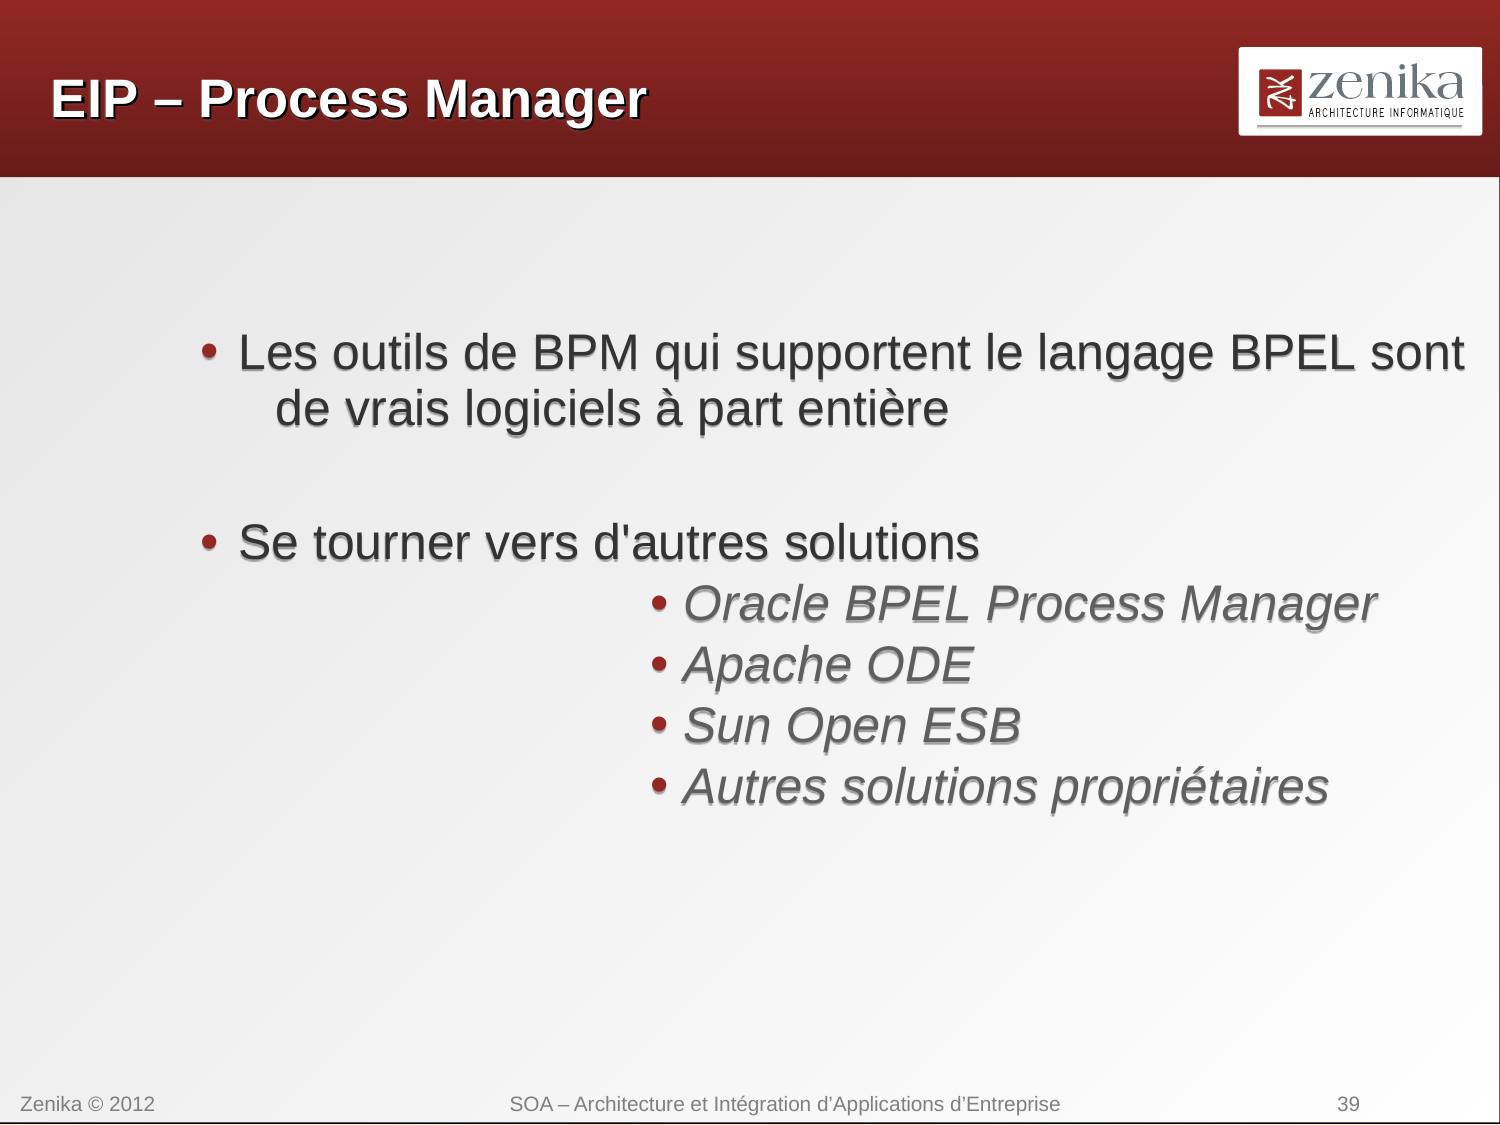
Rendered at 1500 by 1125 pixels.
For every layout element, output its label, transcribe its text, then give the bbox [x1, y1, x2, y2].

subtitle Les outils de BPM qui supportent le langage BPEL sont de vrais logiciels à part entière Se tourner vers d'autres solutions Oracle BPEL Process Manager Apache ODE Sun Open ESB Autres solutions propriétaires [50, 249, 1477, 1071]
title EIP – Process Manager [50, 22, 1206, 172]
